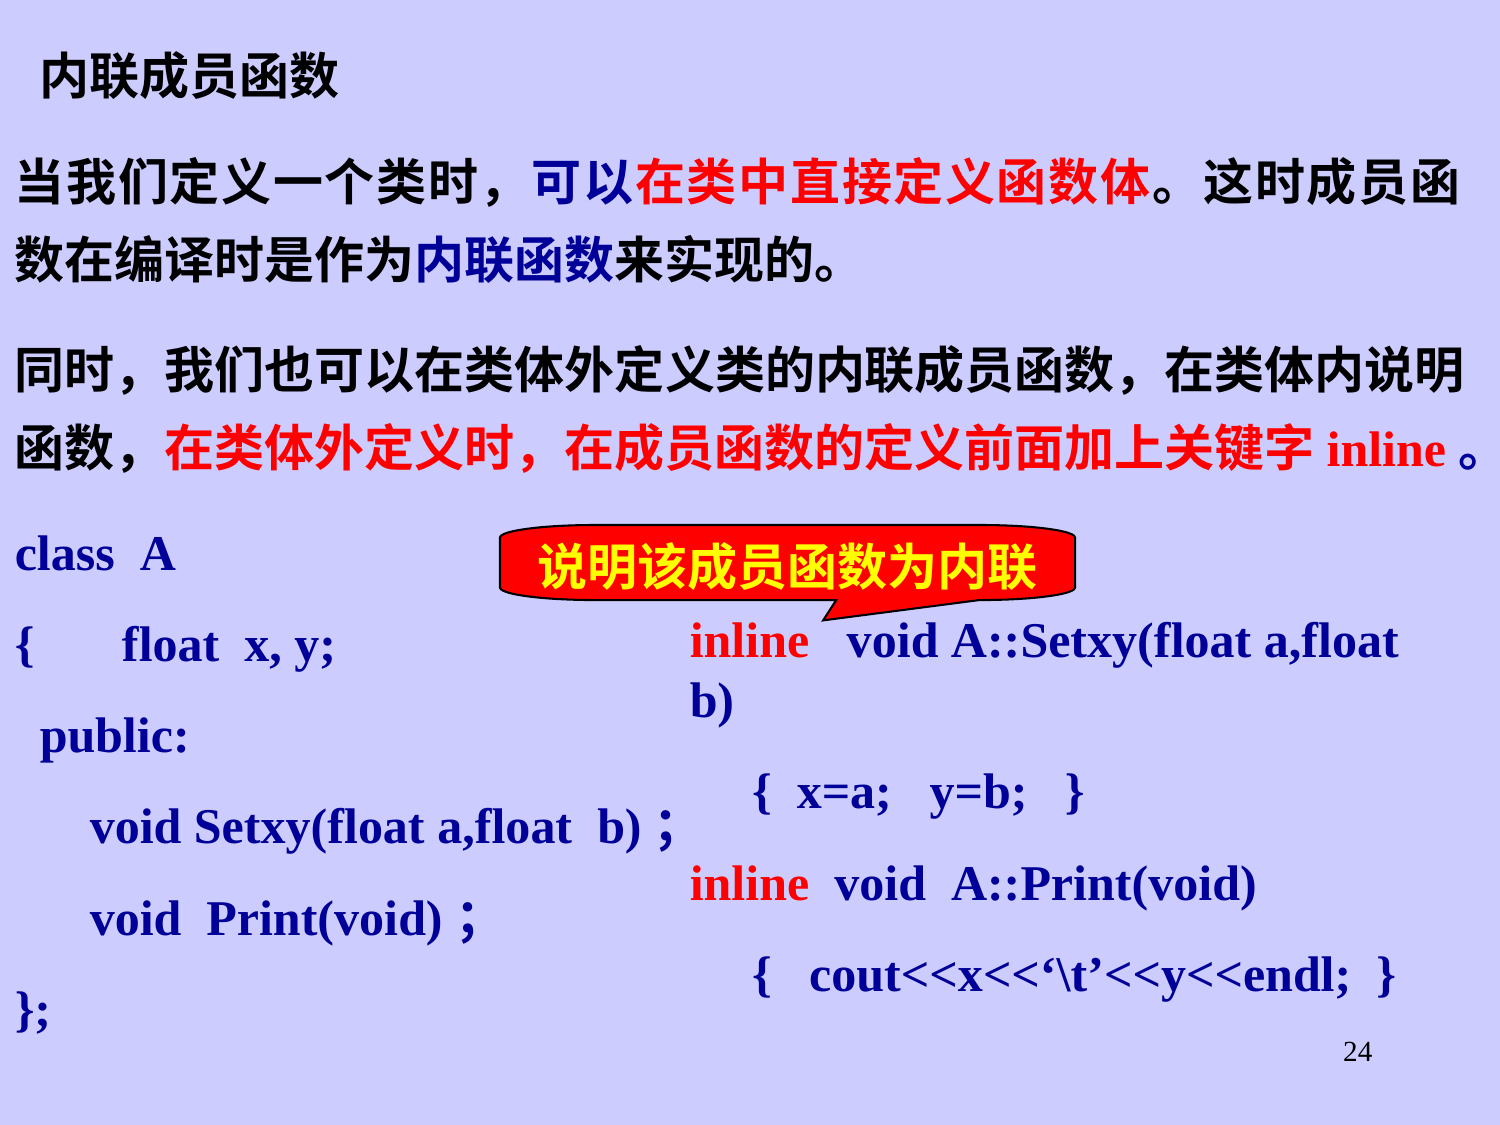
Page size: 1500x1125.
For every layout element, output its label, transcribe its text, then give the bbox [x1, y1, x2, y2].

text_box 内联成员函数 [0, 24, 813, 113]
text_box <编号> [1074, 1025, 1388, 1101]
text_box 当我们定义一个类时，可以在类中直接定义函数体。这时成员函数在编译时是作为内联函数来实现的。 [0, 124, 1476, 297]
text_box class A { float x, y; public: void Setxy(float a,float b)； void Print(void)； }; [0, 512, 738, 1045]
text_box 同时，我们也可以在类体外定义类的内联成员函数，在类体内说明函数，在类体外定义时，在成员函数的定义前面加上关键字inline。 [0, 312, 1500, 562]
text_box inline void A::Setxy(float a,float b) { x=a; y=b; } inline void A::Print(void) { cout<<x<<‘\t’<<y<<endl; } [674, 600, 1476, 1010]
text_box 说明该成员函数为内联 [500, 525, 1076, 621]
